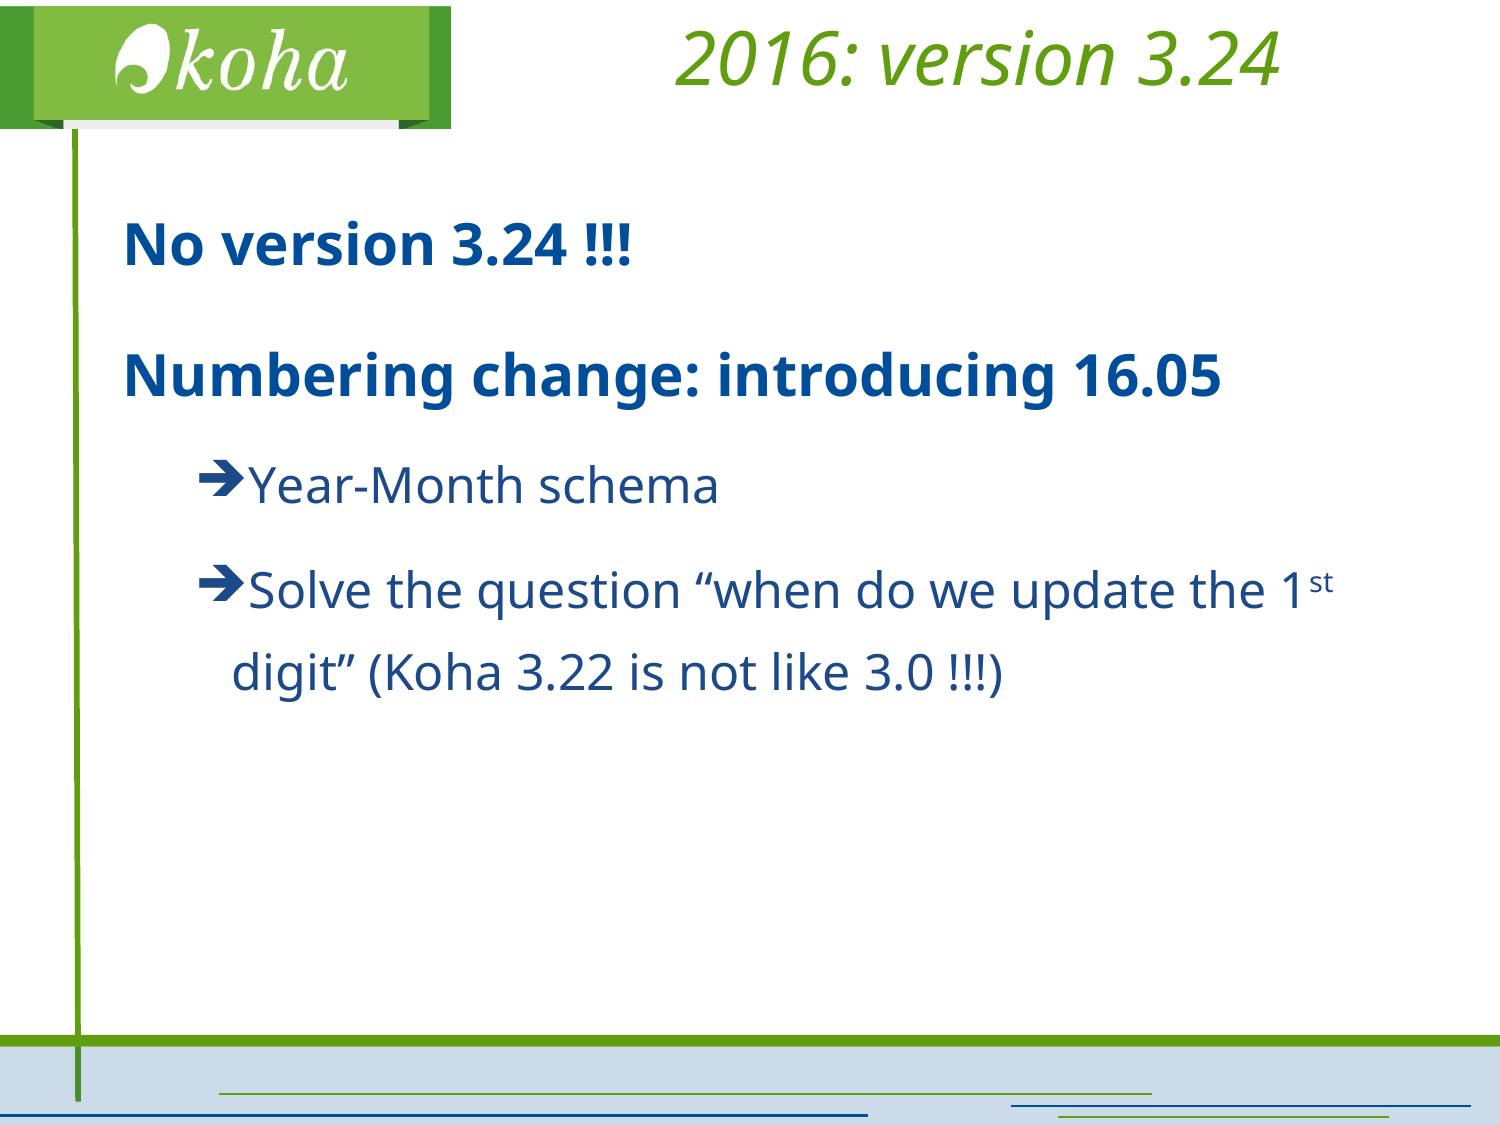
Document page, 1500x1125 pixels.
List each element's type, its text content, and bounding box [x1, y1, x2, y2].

title 2016: version 3.24 [450, 0, 1500, 113]
picture [0, 0, 451, 129]
list No version 3.24 !!! Numbering change: introducing 16.05 Year-Month schema Solve the question “when do we update the 1st digit” (Koha 3.22 is not like 3.0 !!!) [118, 187, 1463, 971]
